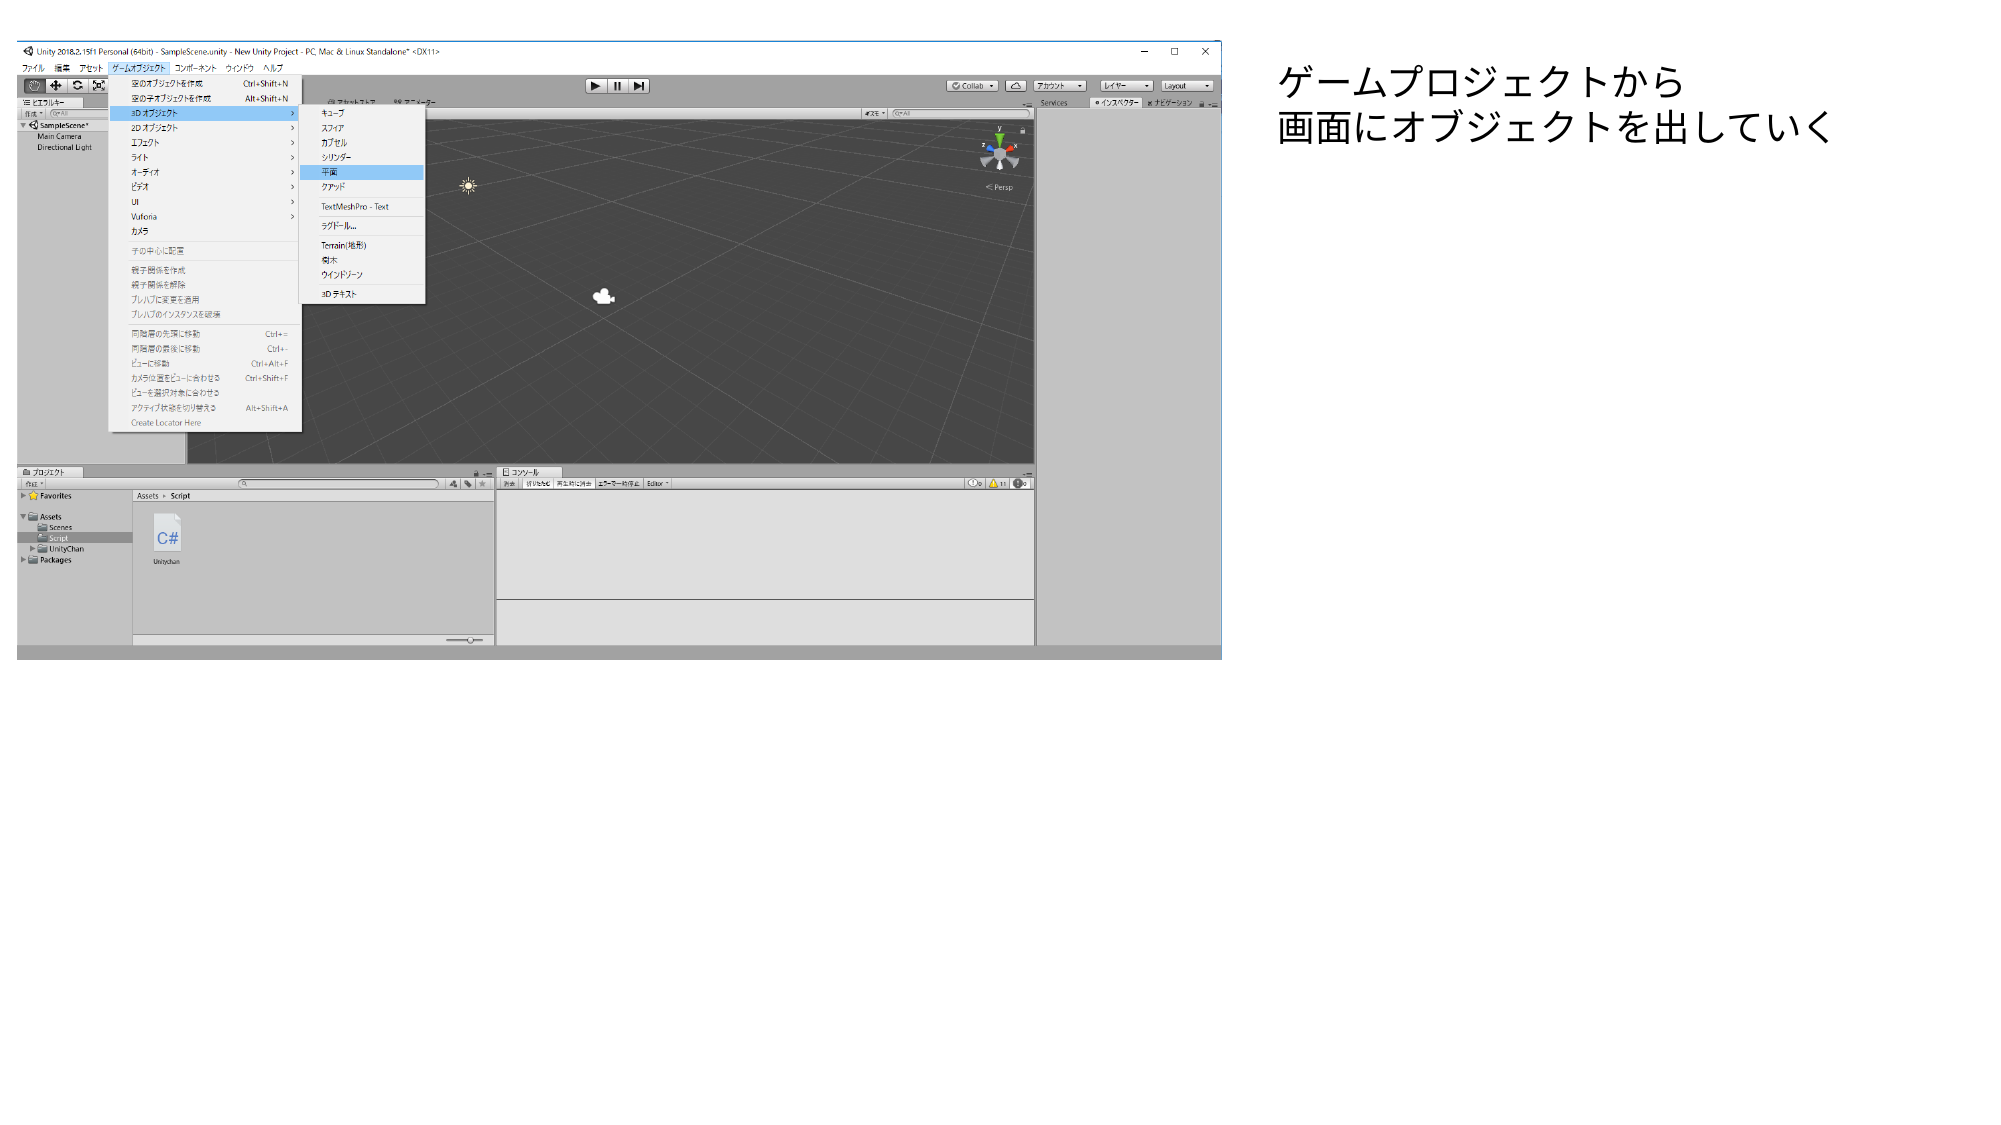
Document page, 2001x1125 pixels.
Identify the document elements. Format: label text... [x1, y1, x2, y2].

text_box ゲームプロジェクトから 画面にオブジェクトを出していく [1262, 51, 2000, 248]
picture [17, 40, 1222, 660]
